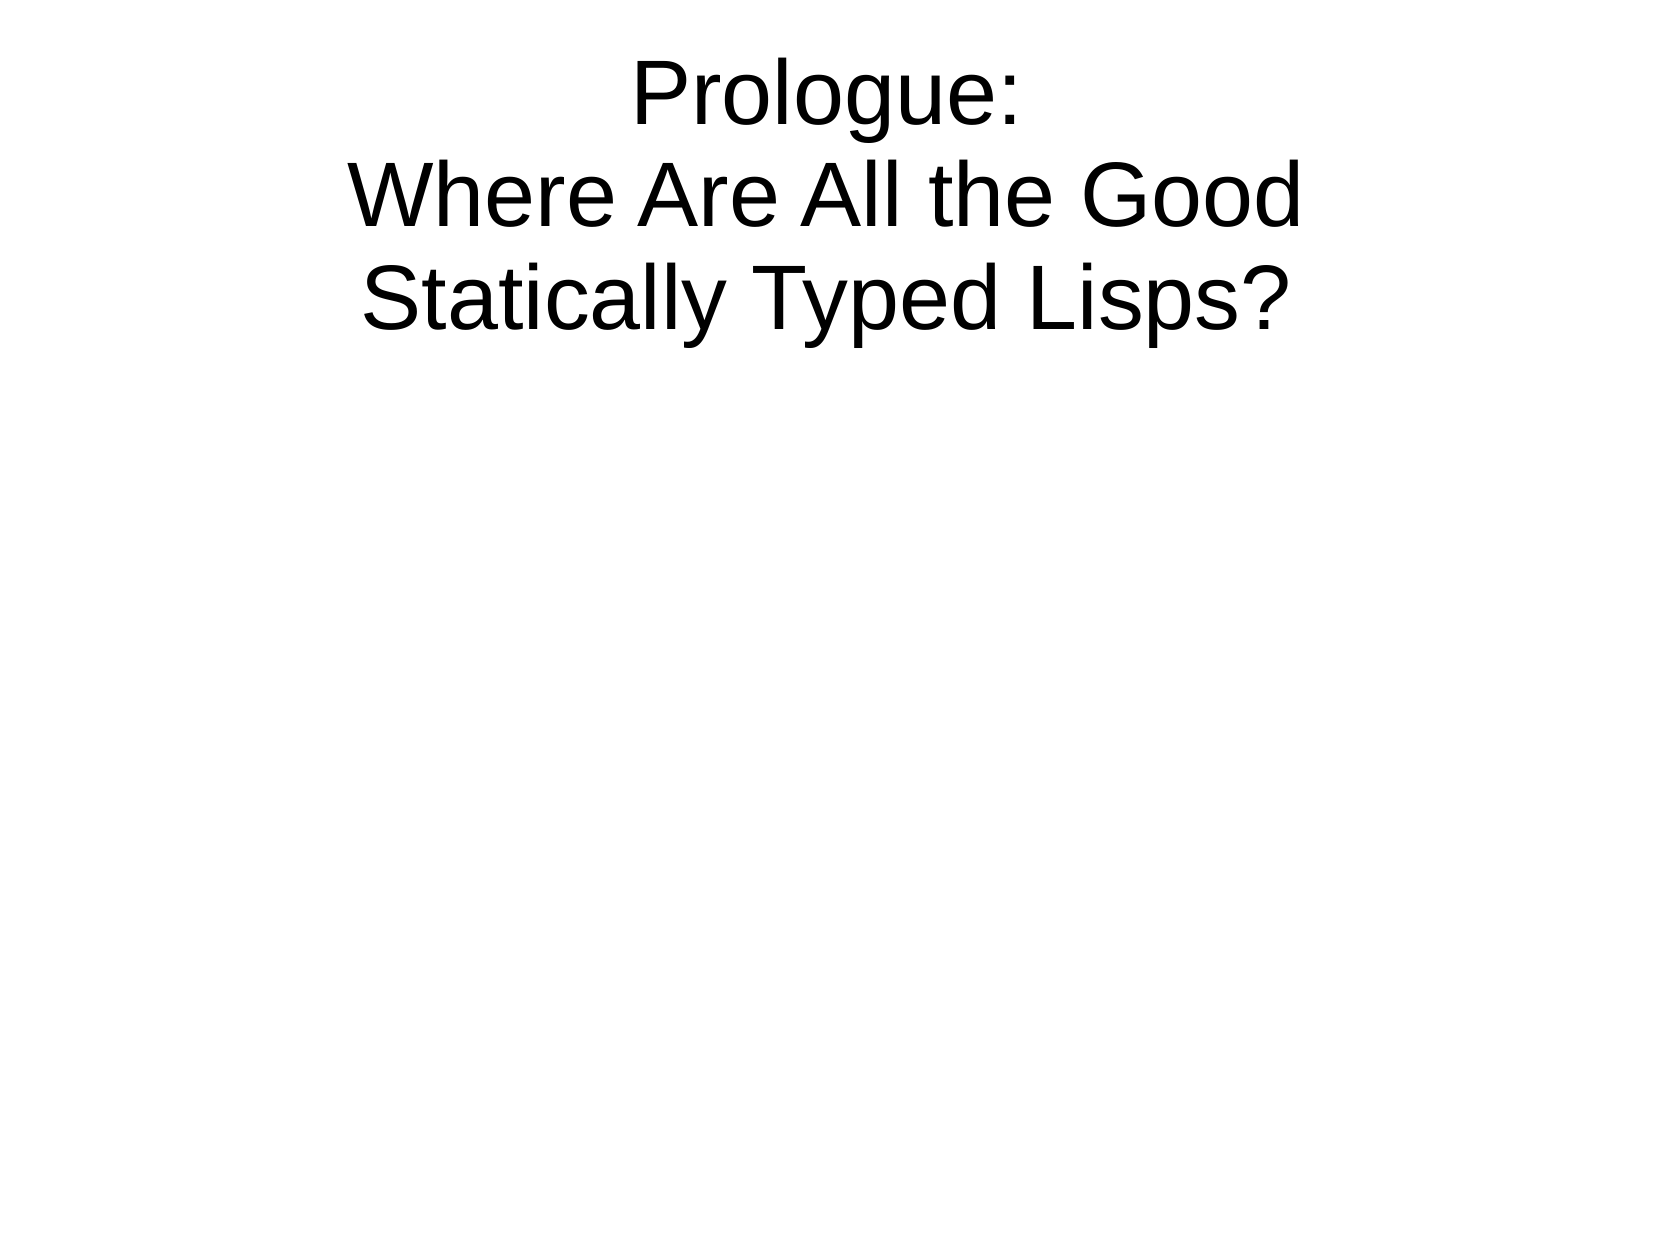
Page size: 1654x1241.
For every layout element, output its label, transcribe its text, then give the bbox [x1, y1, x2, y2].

title Prologue: Where Are All the Good Statically Typed Lisps? [82, 15, 1571, 376]
